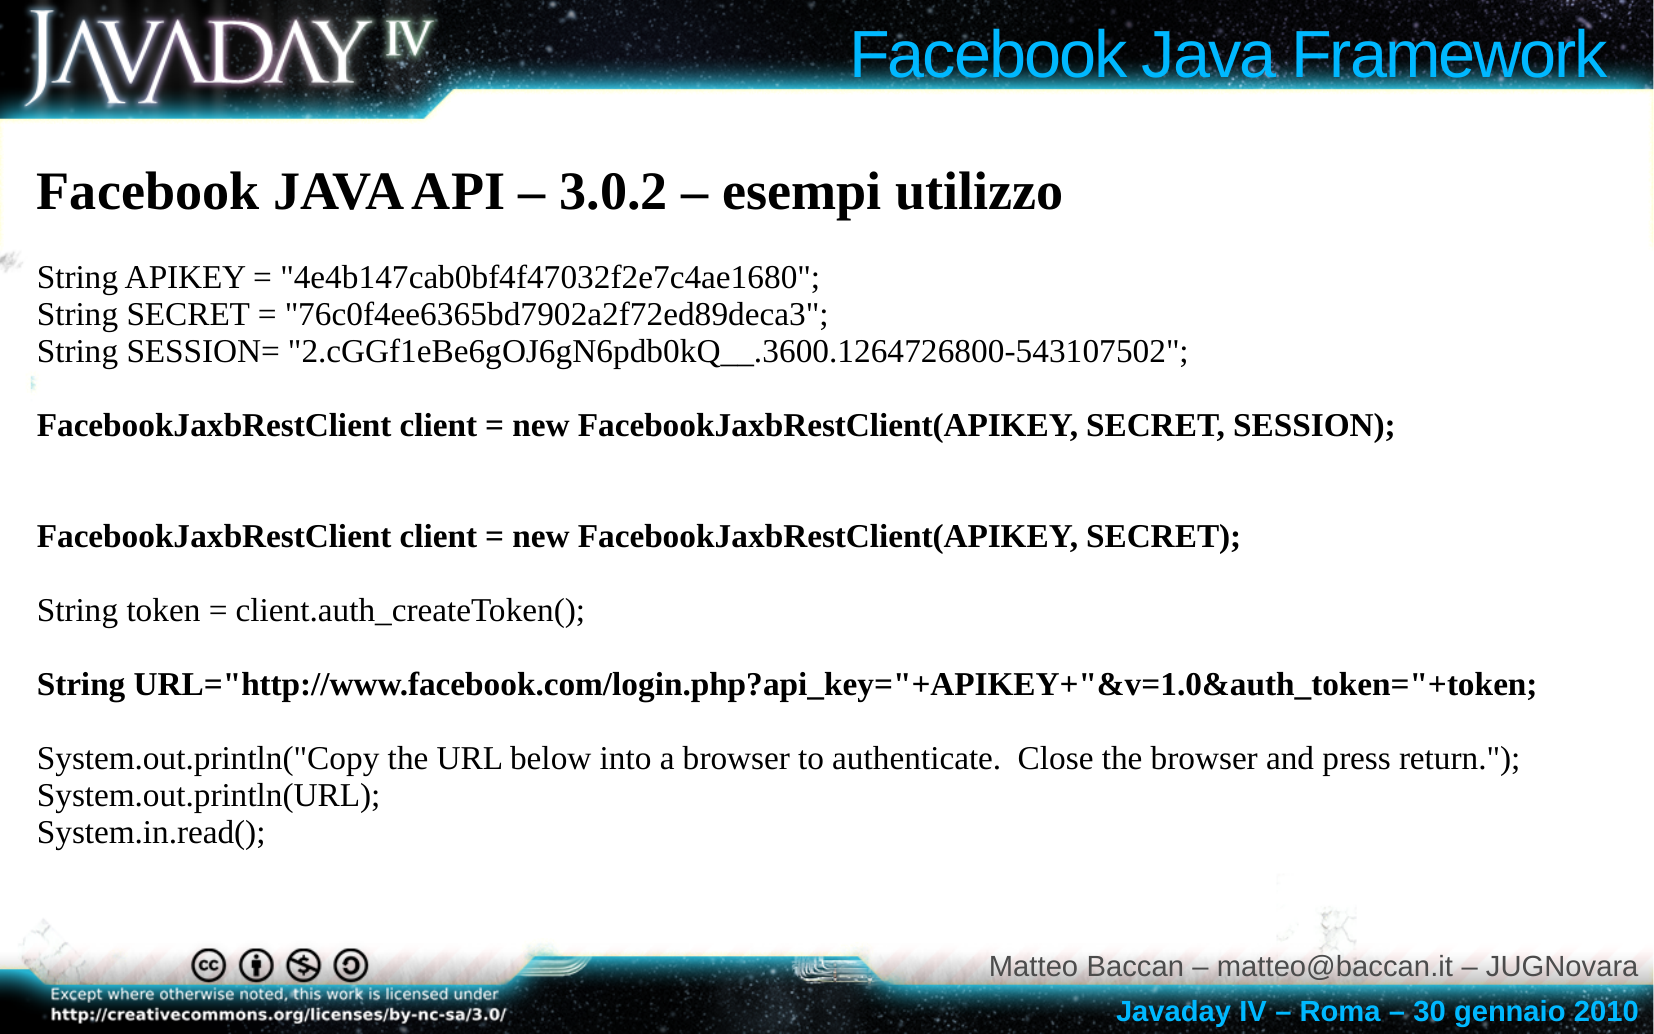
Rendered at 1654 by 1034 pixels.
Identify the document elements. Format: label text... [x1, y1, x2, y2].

title Facebook Java Framework [132, 5, 1609, 103]
text_box Facebook JAVA API – 3.0.2 – esempi utilizzo String APIKEY = "4e4b147cab0bf4f47032f2e7c4ae1680"; String SECRET = "76c0f4ee6365bd7902a2f72ed89deca3"; String SESSION= "2.cGGf1eBe6gOJ6gN6pdb0kQ__.3600.1264726800-543107502"; FacebookJaxbRestClient client = new FacebookJaxbRestClient(APIKEY, SECRET, SESSION); FacebookJaxbRestClient client = new FacebookJaxbRestClient(APIKEY, SECRET); String token = client.auth_createToken(); String URL="http://www.facebook.com/login.php?api_key="+APIKEY+"&v=1.0&auth_token="+token; System.out.println("Copy the URL below into a browser to authenticate. Close the browser and press return."); System.out.println(URL); System.in.read(); [22, 154, 1654, 906]
picture [0, 0, 1654, 1034]
